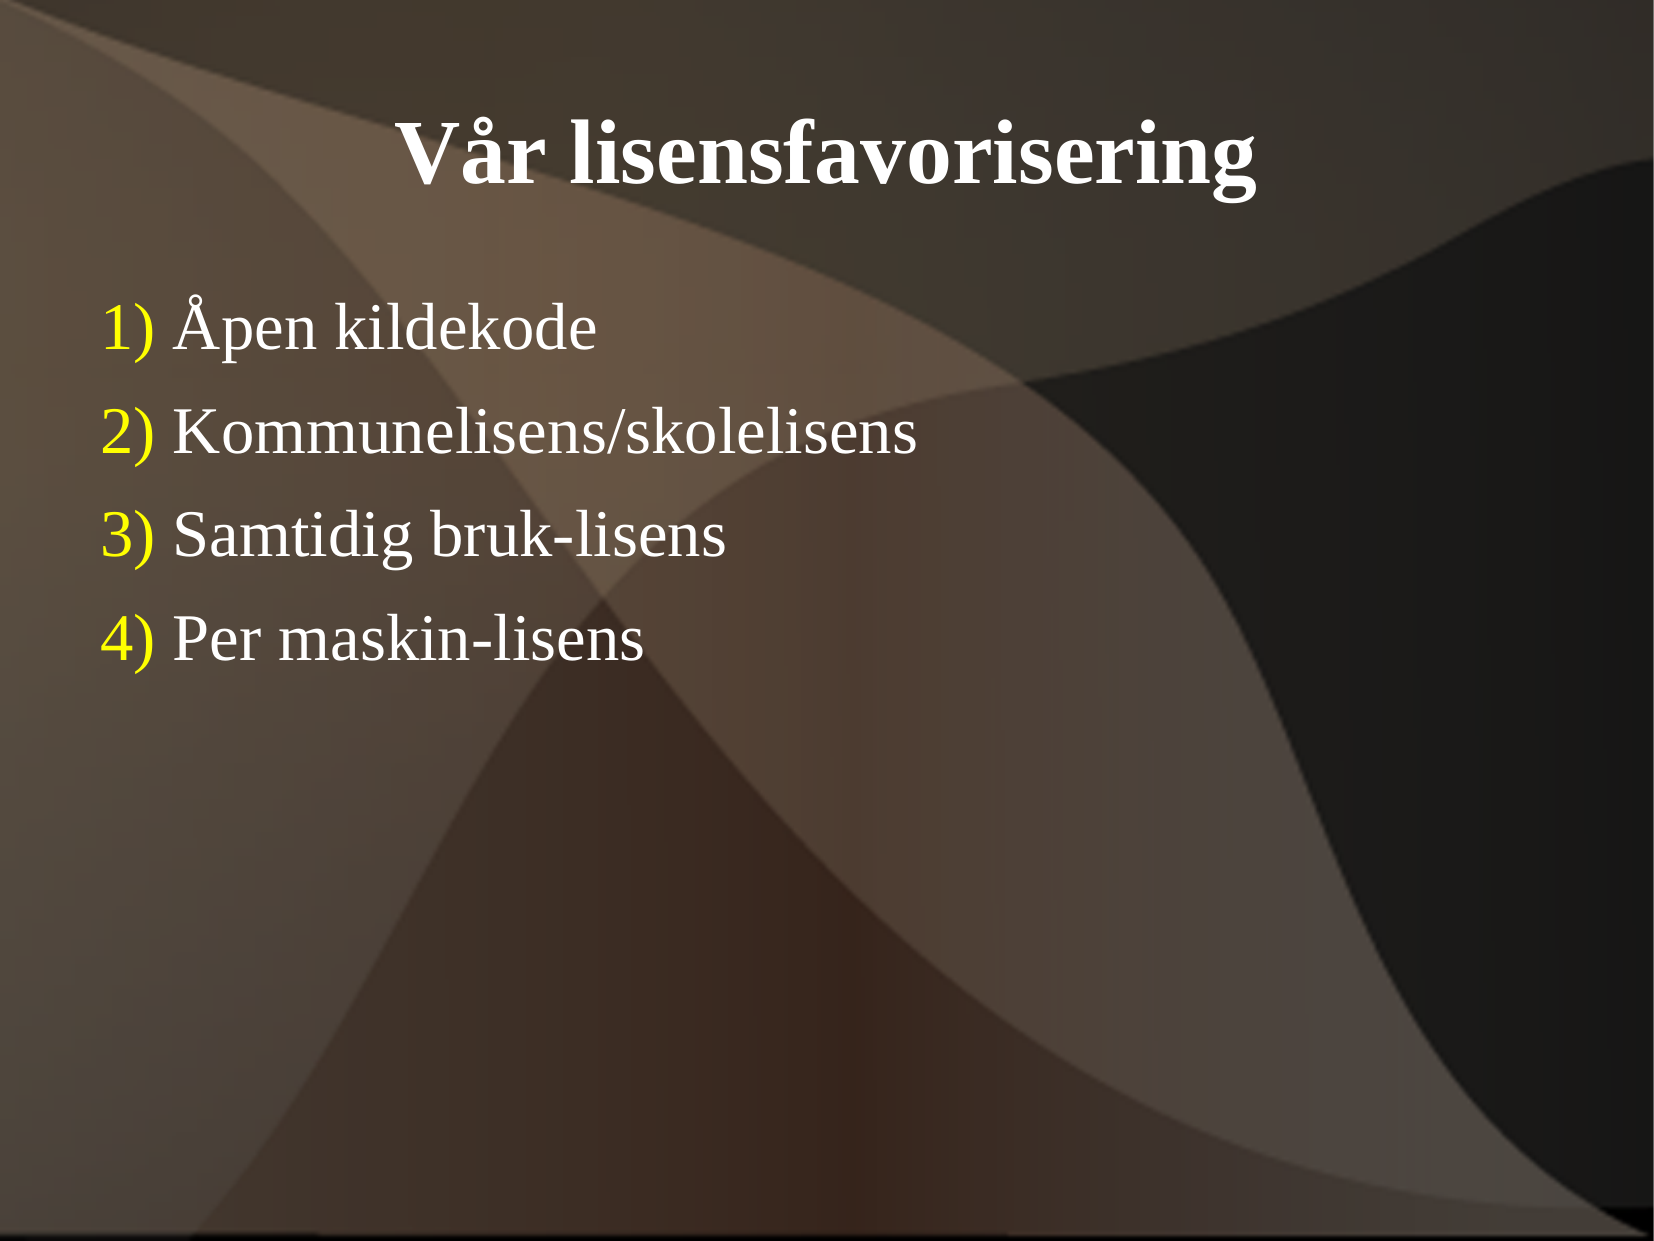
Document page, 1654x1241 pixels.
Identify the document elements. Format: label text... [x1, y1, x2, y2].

title Vår lisensfavorisering [82, 56, 1571, 250]
picture [0, 0, 1654, 1241]
list Åpen kildekode Kommunelisens/skolelisens Samtidig bruk-lisens Per maskin-lisens [82, 290, 1571, 1094]
